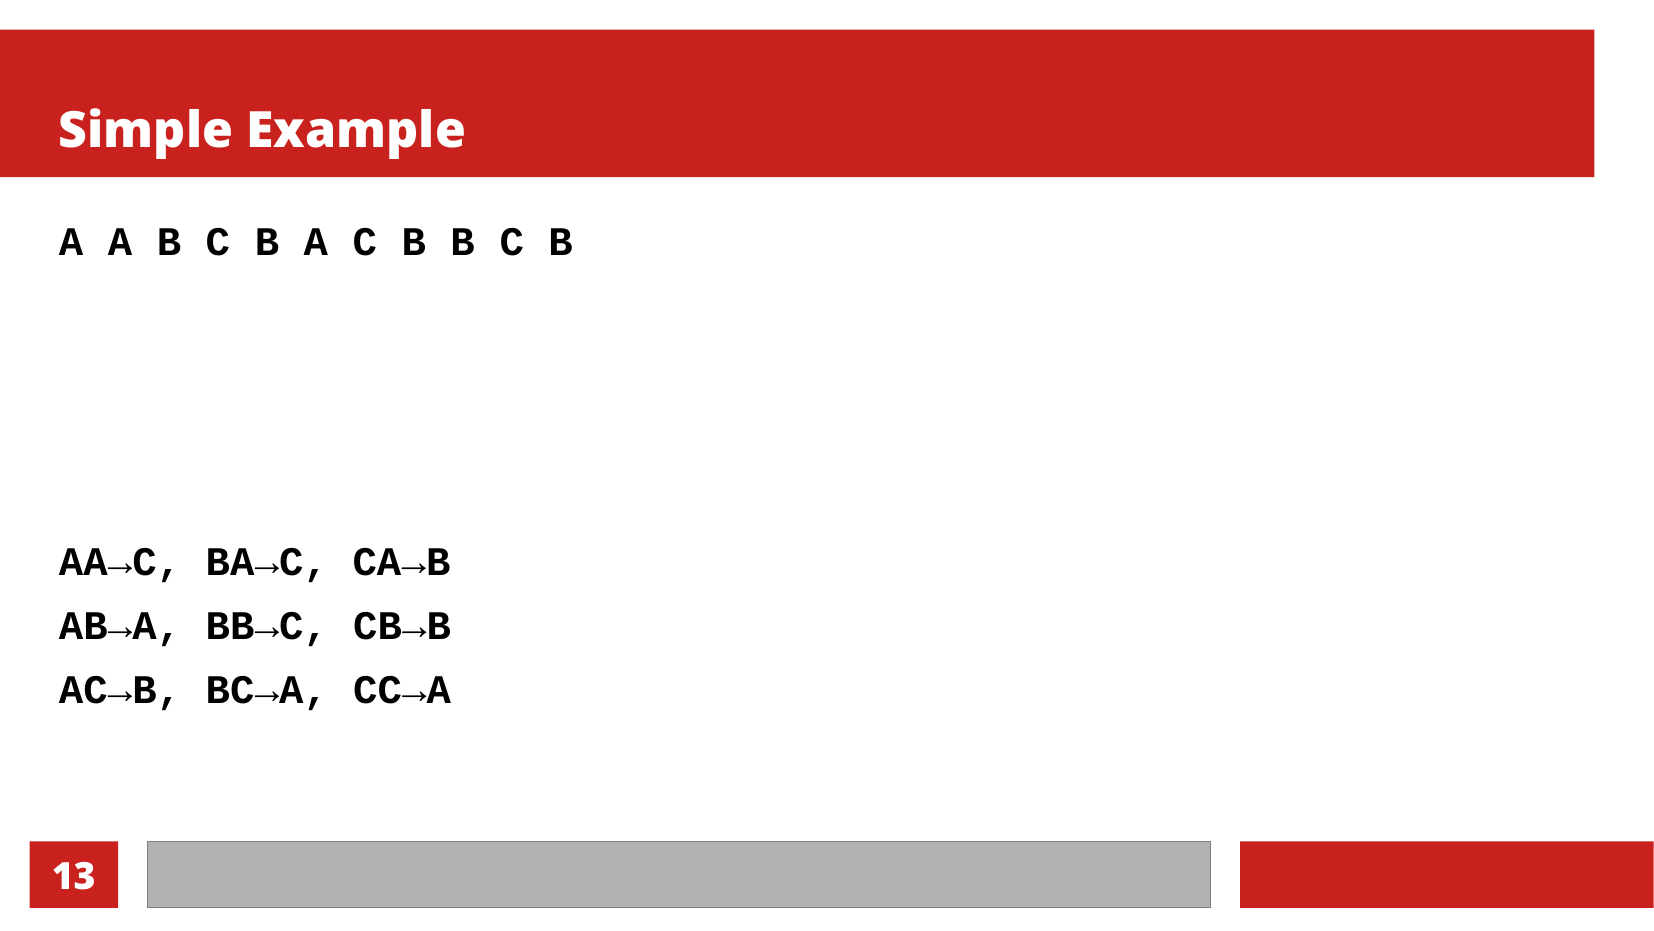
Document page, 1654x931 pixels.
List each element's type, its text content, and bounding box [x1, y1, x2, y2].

list A A B C B A C B B C B AA→C, BA→C, CA→B AB→A, BB→C, CB→B AC→B, BC→A, CC→A [59, 221, 1565, 798]
title Simple Example [59, 44, 1595, 163]
